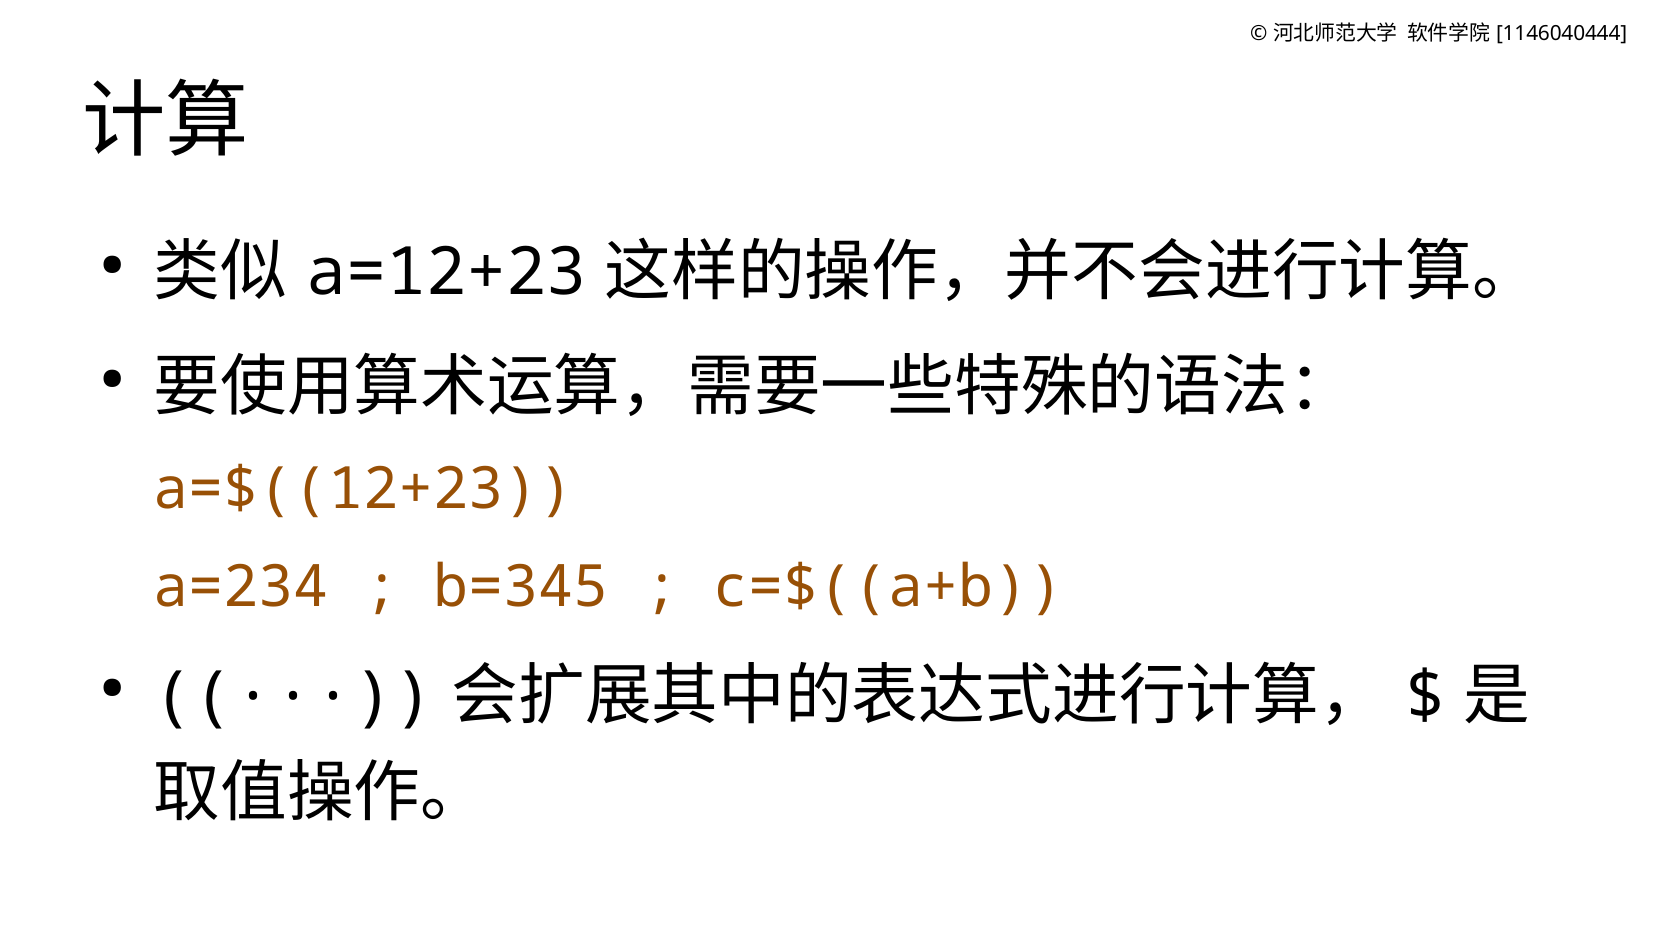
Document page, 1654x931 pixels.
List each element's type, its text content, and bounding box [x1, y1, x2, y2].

title 计算 [82, 37, 1571, 189]
list 类似a=12+23这样的操作，并不会进行计算。 要使用算术运算，需要一些特殊的语法： a=$((12+23)) a=234 ; b=345 ; c=$((a+b)) ((···))会扩展其中的表达式进行计算，$是取值操作。 [82, 217, 1571, 839]
